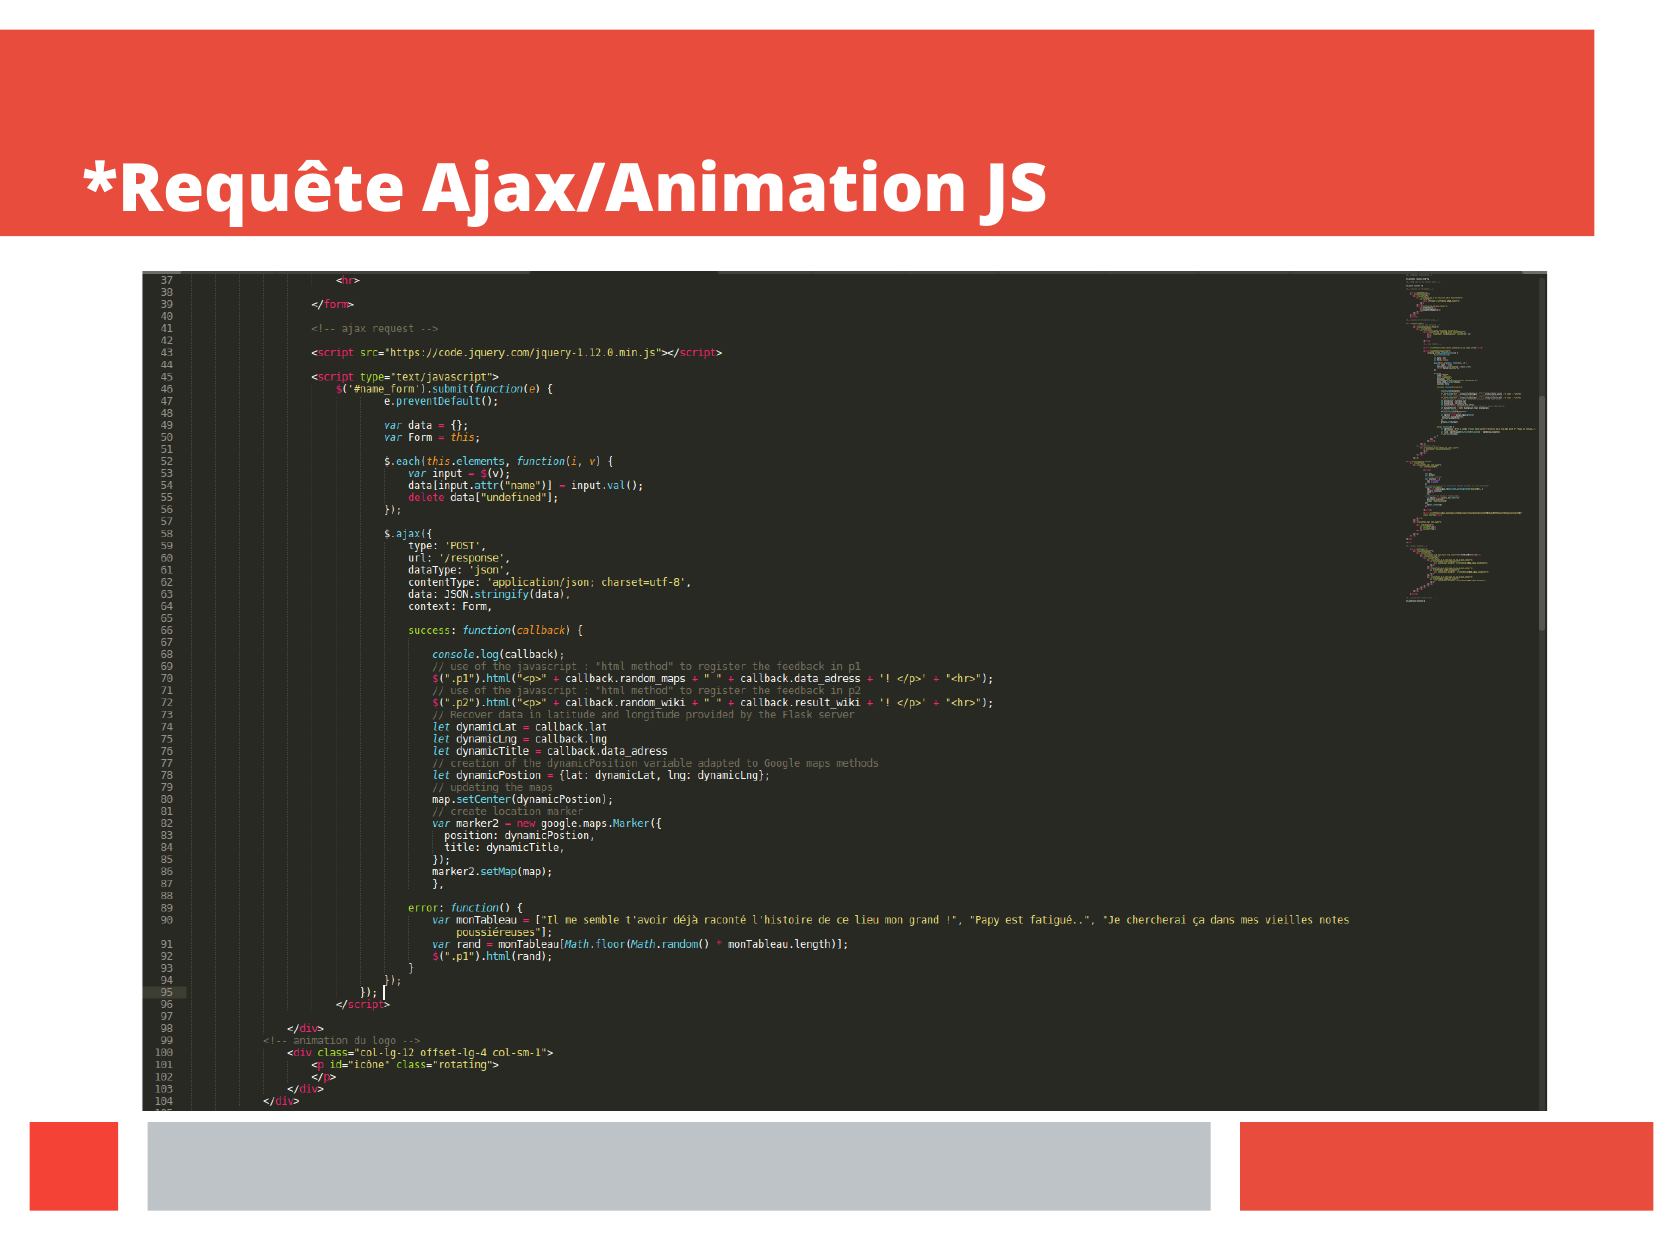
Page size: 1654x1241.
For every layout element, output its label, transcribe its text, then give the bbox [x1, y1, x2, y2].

picture [141, 271, 1548, 1111]
title *Requête Ajax/Animation JS [82, 152, 1571, 231]
